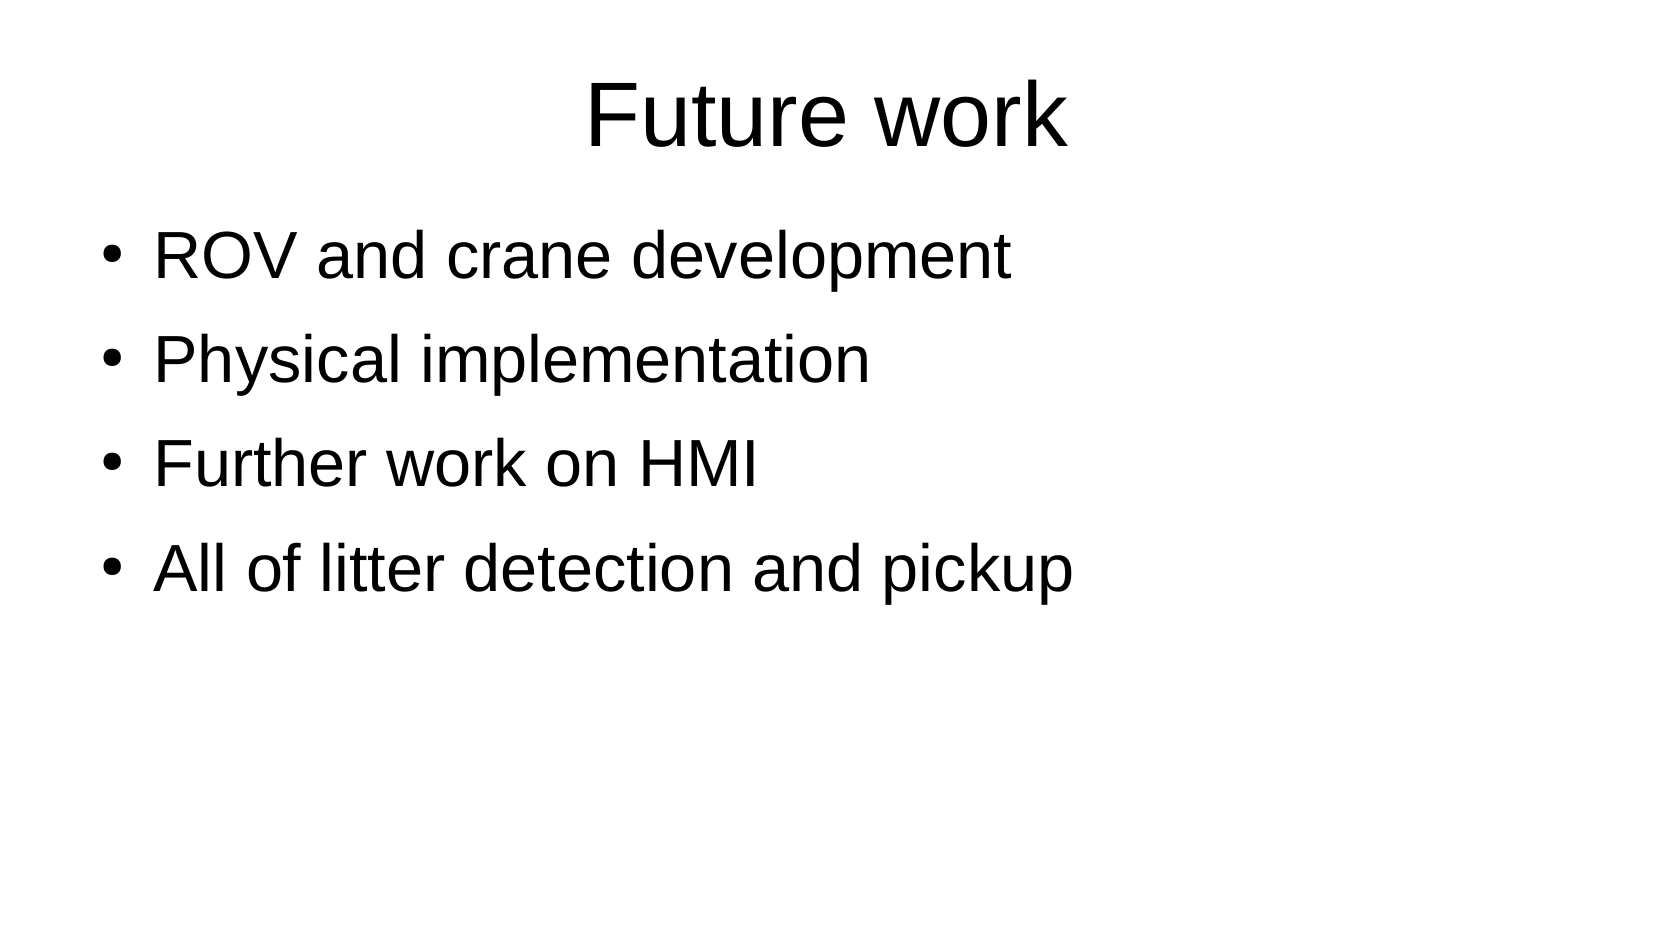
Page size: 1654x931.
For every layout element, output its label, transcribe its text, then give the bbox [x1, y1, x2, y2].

title Future work [82, 37, 1571, 193]
list ROV and crane development Physical implementation Further work on HMI All of litter detection and pickup [82, 217, 1571, 758]
